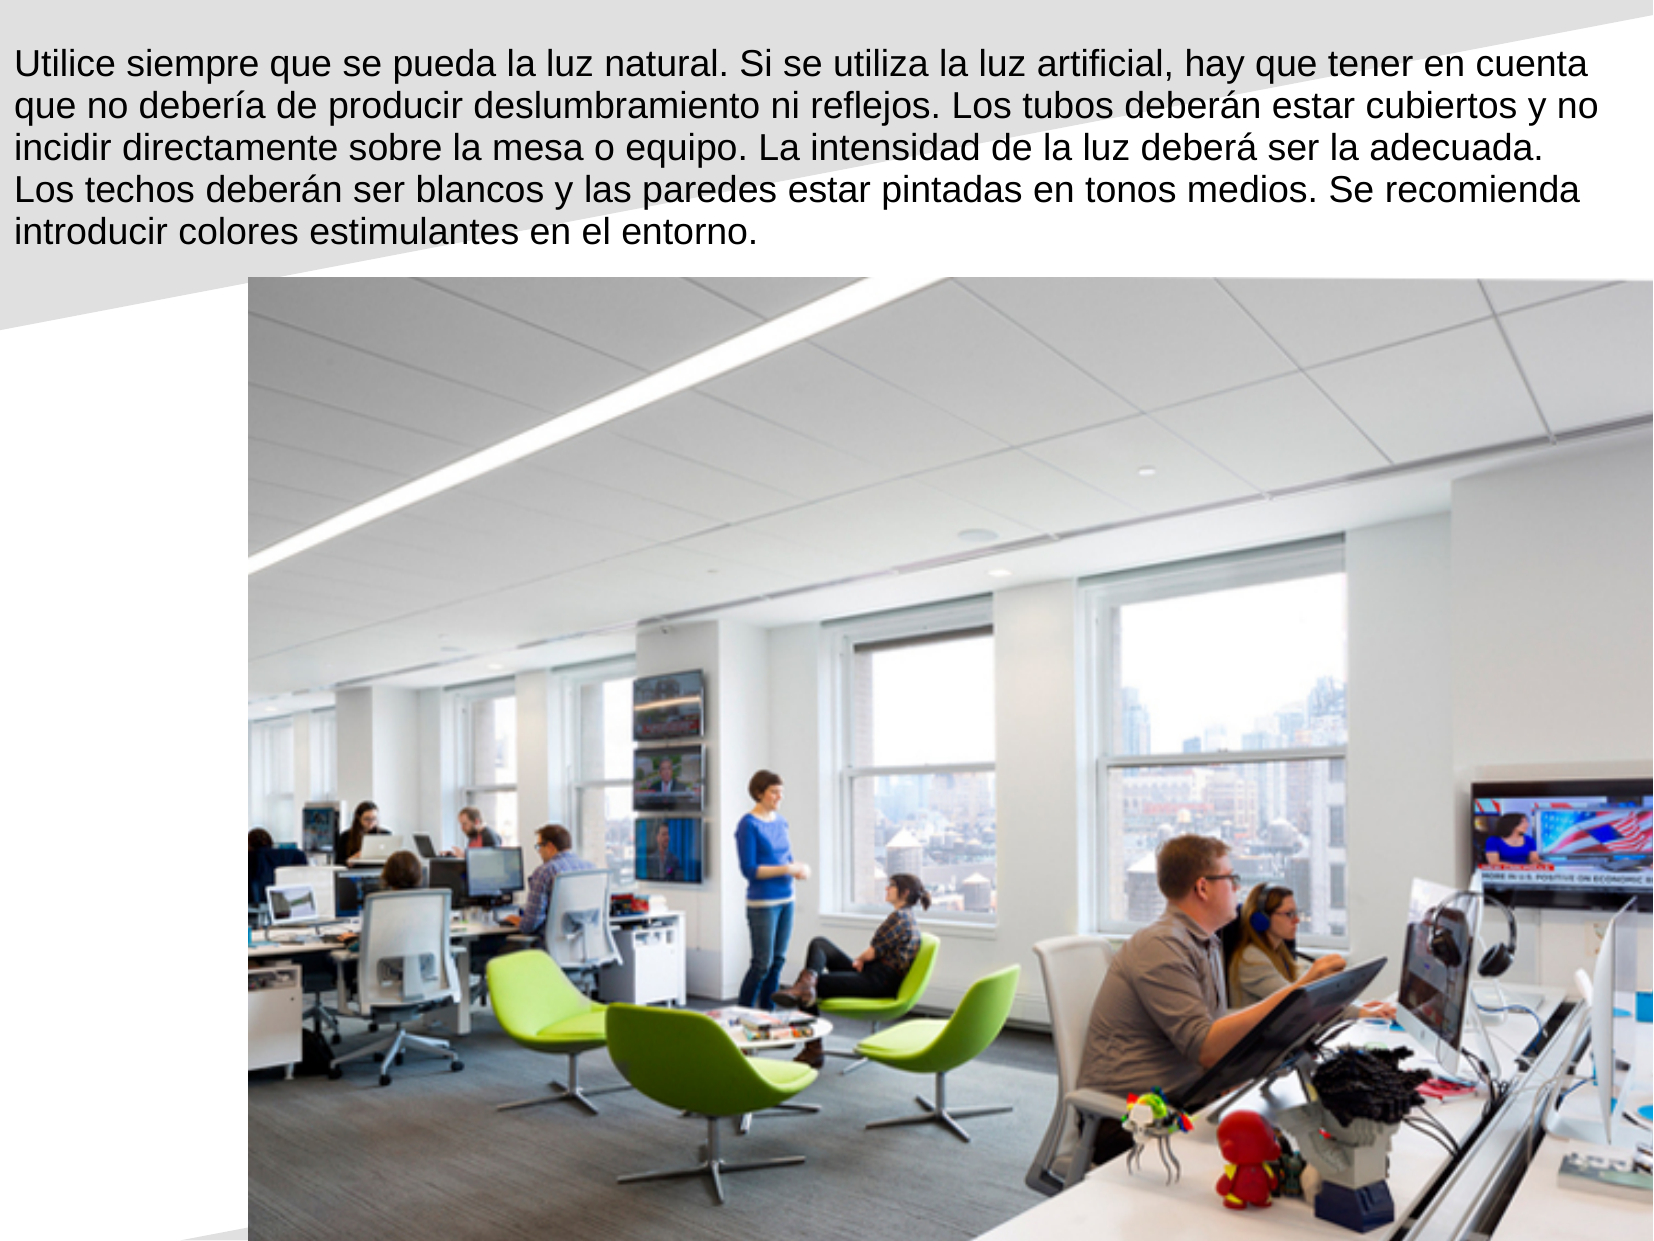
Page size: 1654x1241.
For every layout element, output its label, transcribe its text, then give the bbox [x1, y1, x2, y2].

picture [248, 277, 1653, 1241]
text_box Utilice siempre que se pueda la luz natural. Si se utiliza la luz artificial, hay que tener en cuenta que no debería de producir deslumbramiento ni reflejos. Los tubos deberán estar cubiertos y no incidir directamente sobre la mesa o equipo. La intensidad de la luz deberá ser la adecuada. Los techos deberán ser blancos y las paredes estar pintadas en tonos medios. Se recomienda introducir colores estimulantes en el entorno. [0, 35, 1642, 260]
